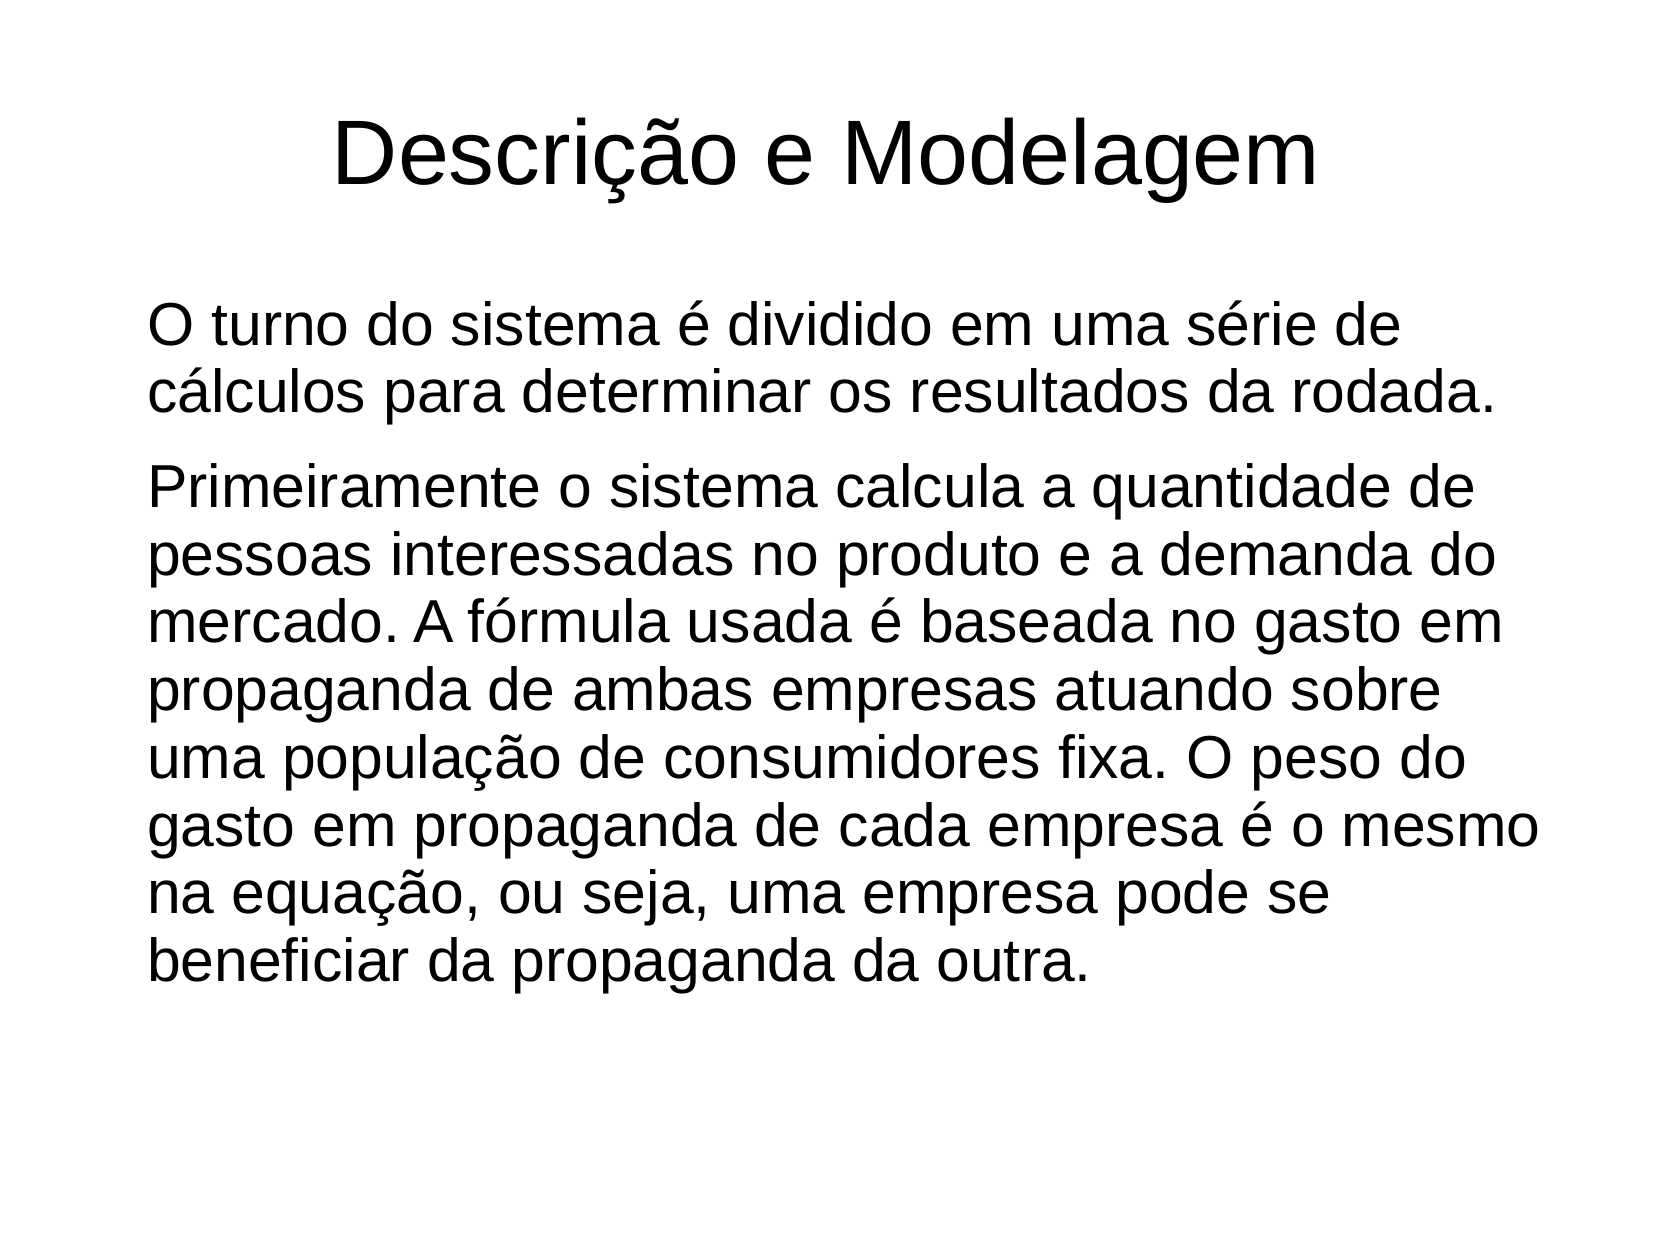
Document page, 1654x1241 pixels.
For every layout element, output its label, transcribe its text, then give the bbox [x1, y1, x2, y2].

title Descrição e Modelagem [82, 49, 1571, 257]
list O turno do sistema é dividido em uma série de cálculos para determinar os resultados da rodada. Primeiramente o sistema calcula a quantidade de pessoas interessadas no produto e a demanda do mercado. A fórmula usada é baseada no gasto em propaganda de ambas empresas atuando sobre uma população de consumidores fixa. O peso do gasto em propaganda de cada empresa é o mesmo na equação, ou seja, uma empresa pode se beneficiar da propaganda da outra. [82, 290, 1571, 1010]
